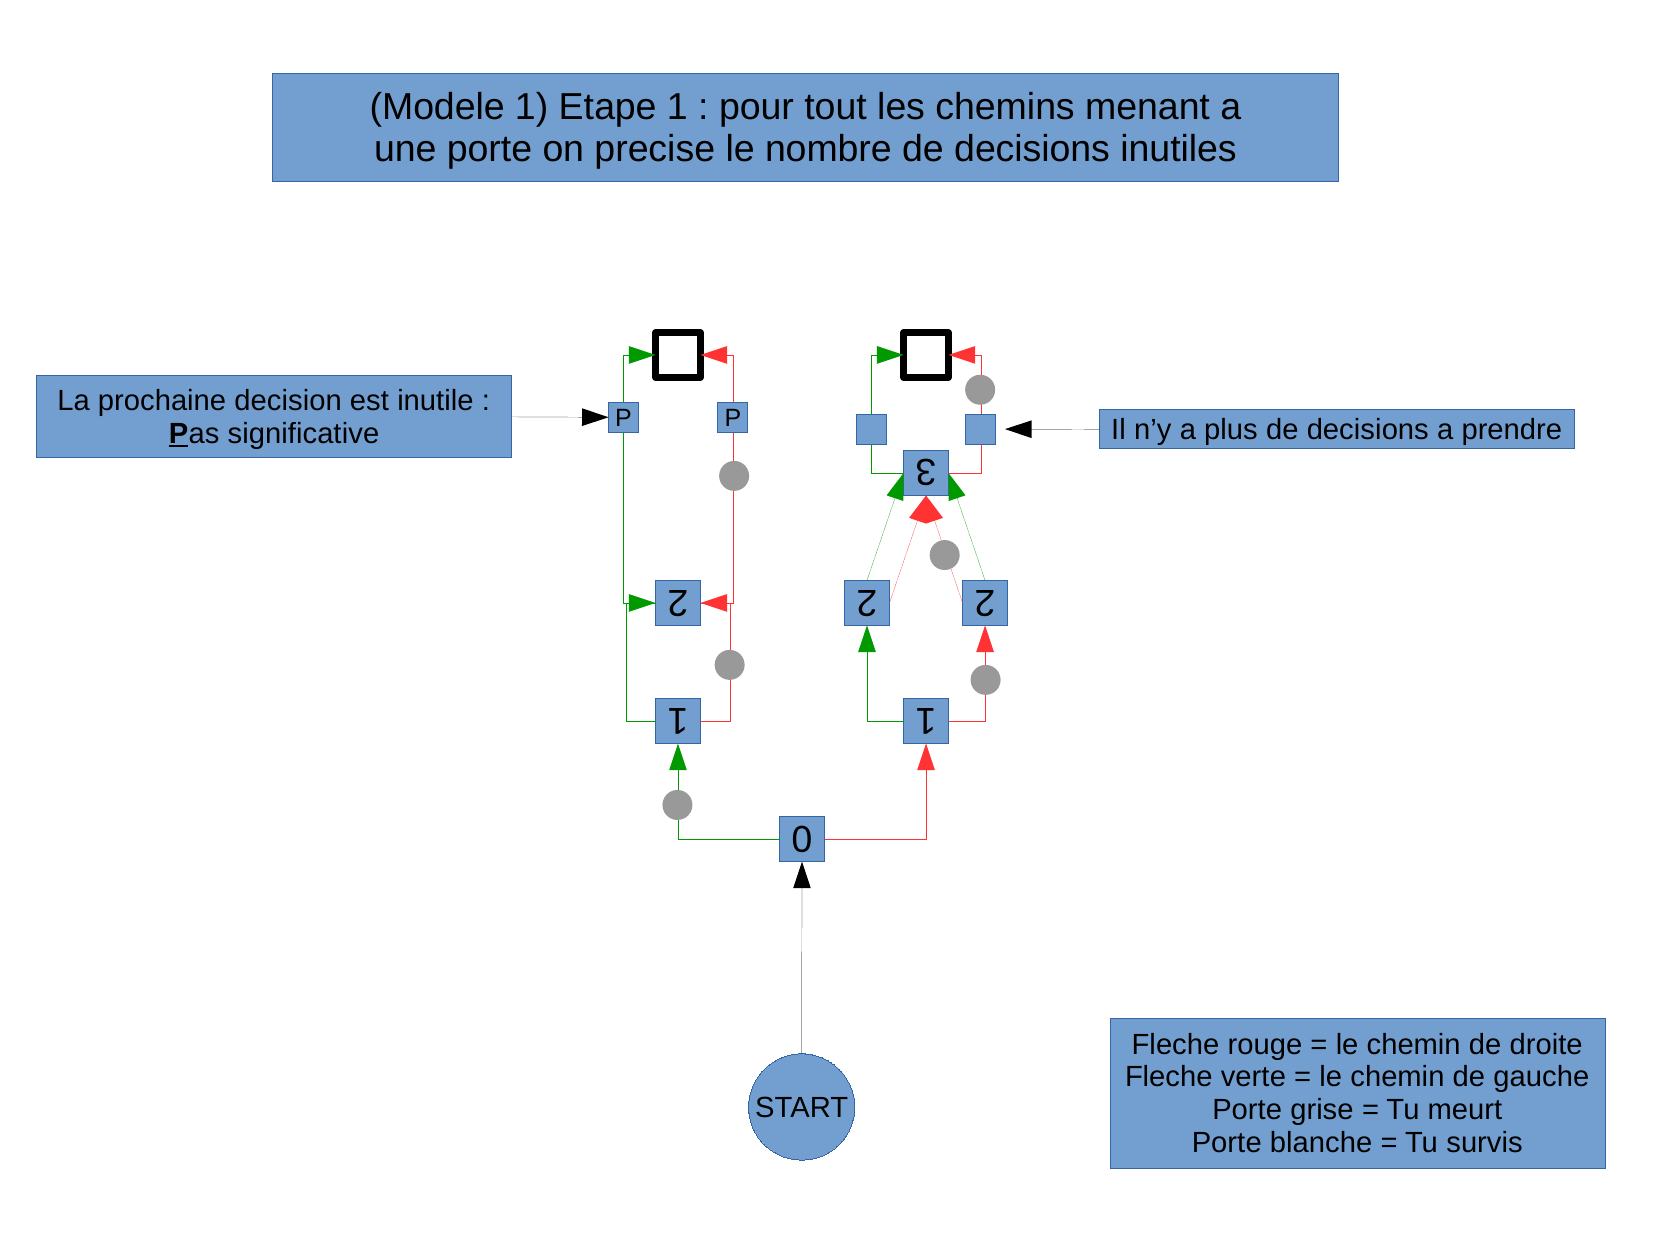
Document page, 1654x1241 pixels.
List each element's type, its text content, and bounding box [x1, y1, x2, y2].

text_box 2 [655, 580, 701, 626]
text_box [929, 540, 960, 571]
text_box La prochaine decision est inutile : Pas significative [36, 375, 512, 458]
text_box START [748, 1053, 855, 1161]
text_box 0 [779, 816, 825, 862]
text_box [856, 414, 887, 445]
text_box 1 [903, 698, 949, 744]
text_box [719, 460, 750, 491]
text_box 1 [655, 698, 701, 744]
text_box 3 [903, 450, 949, 496]
text_box 2 [844, 580, 890, 626]
text_box 2 [962, 580, 1008, 626]
text_box (Modele 1) Etape 1 : pour tout les chemins menant a une porte on precise le nombre de decisions inutiles [272, 73, 1339, 182]
text_box [965, 374, 996, 405]
text_box Fleche rouge = le chemin de droite Fleche verte = le chemin de gauche Porte grise = Tu meurt Porte blanche = Tu survis [1110, 1018, 1606, 1169]
text_box [903, 332, 949, 378]
text_box [965, 414, 996, 445]
text_box [655, 332, 701, 378]
text_box [662, 789, 693, 820]
text_box Il n’y a plus de decisions a prendre [1099, 409, 1575, 449]
text_box [714, 649, 745, 680]
text_box P [717, 402, 748, 433]
text_box [970, 664, 1001, 695]
text_box P [608, 402, 639, 433]
